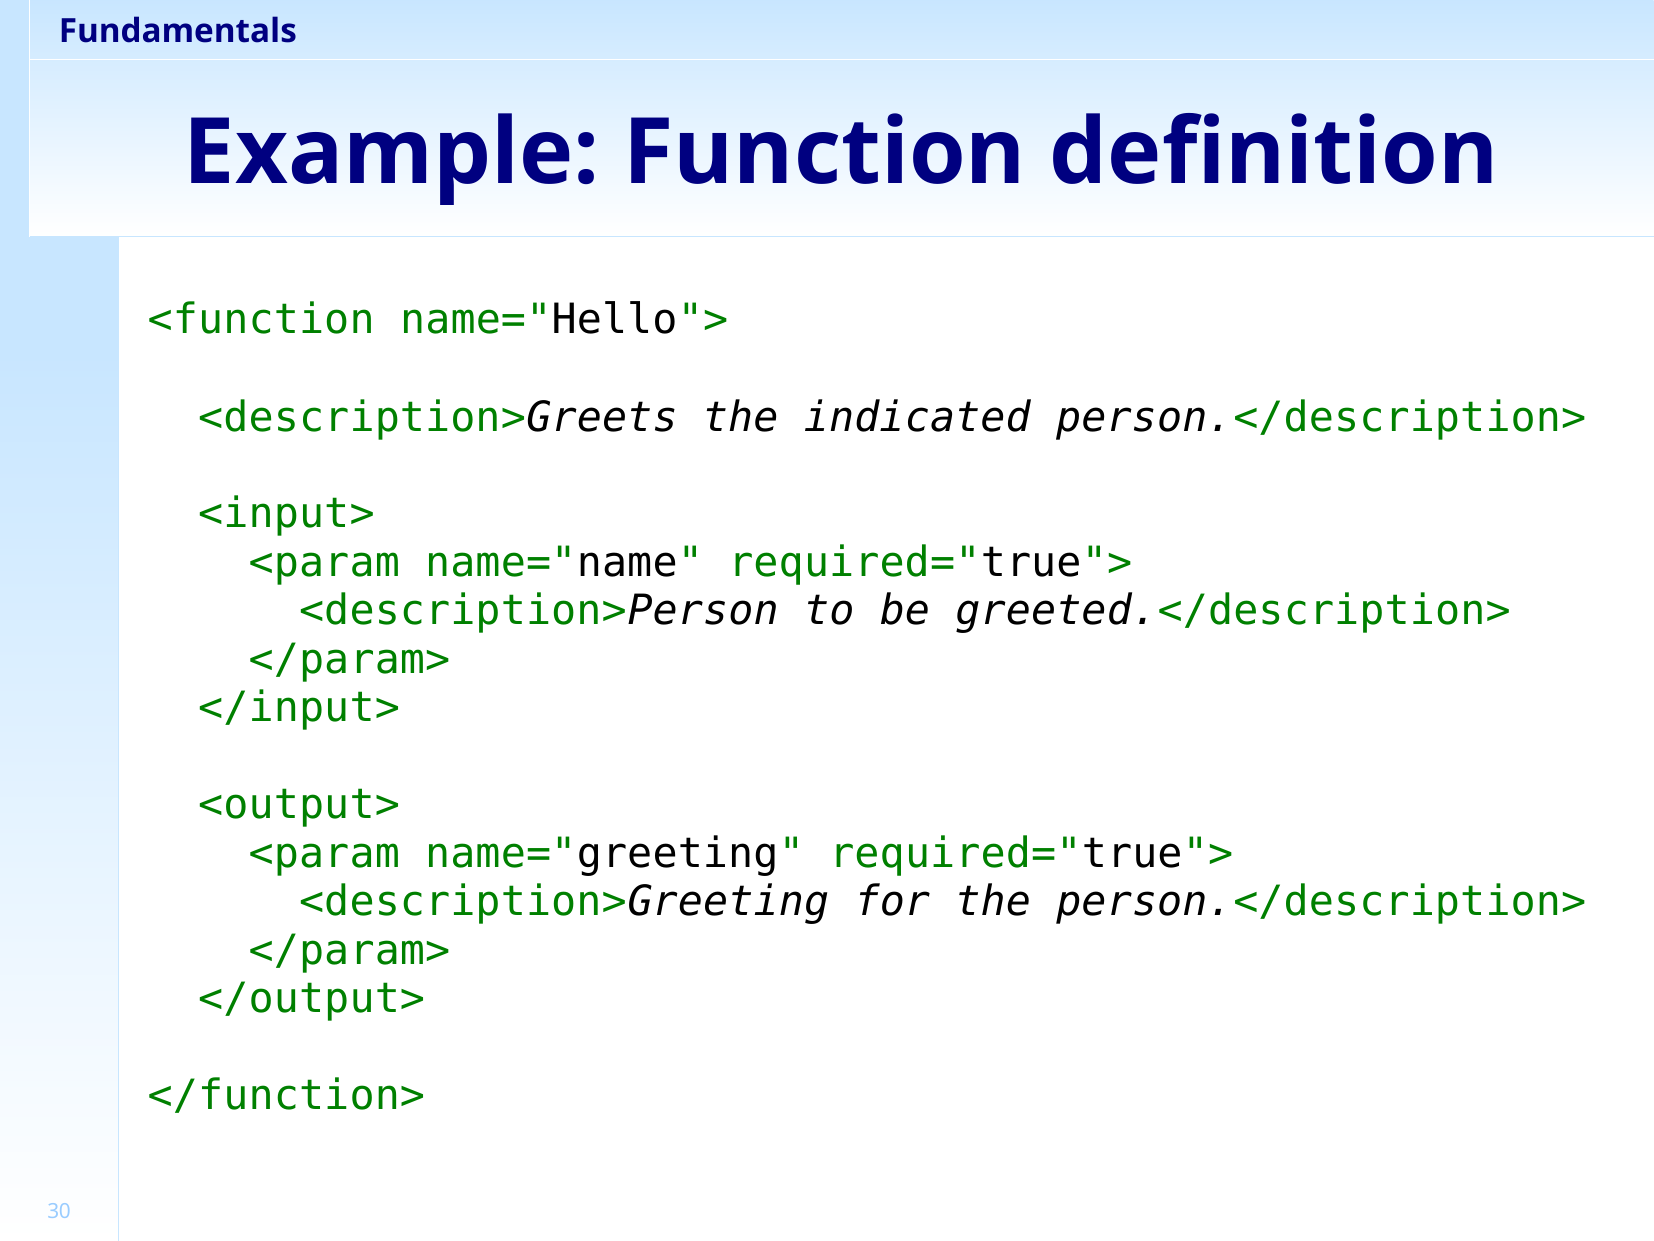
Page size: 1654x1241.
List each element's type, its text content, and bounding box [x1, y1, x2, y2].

title Example: Function definition [29, 59, 1654, 237]
title Fundamentals [59, 0, 532, 60]
list <function name="Hello"> <description>Greets the indicated person.</description> <input> <param name="name" required="true"> <description>Person to be greeted.</description> </param> </input> <output> <param name="greeting" required="true"> <description>Greeting for the person.</description> </param> </output> </function> [147, 295, 1625, 1182]
